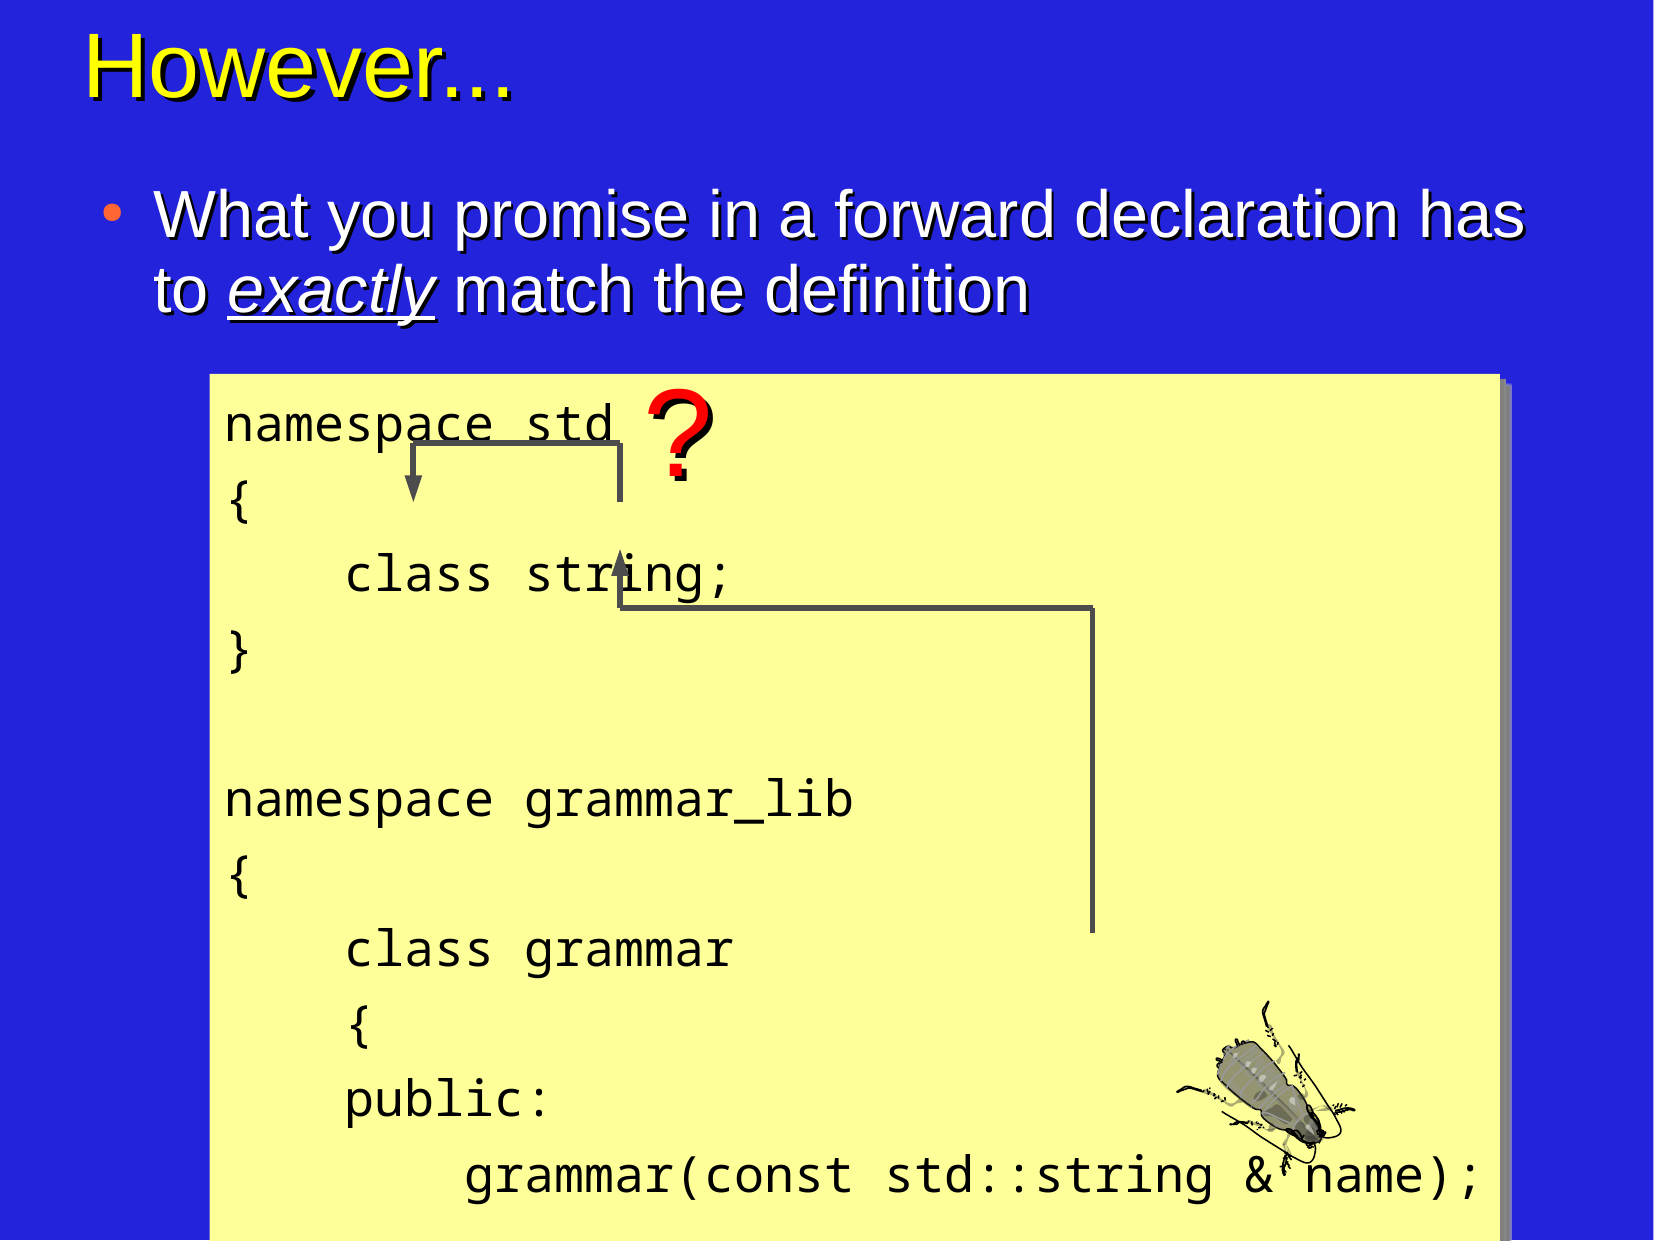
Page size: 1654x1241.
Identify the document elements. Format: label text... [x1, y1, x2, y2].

text_box [1273, 1034, 1285, 1064]
text_box [1222, 1046, 1233, 1054]
text_box [1266, 1088, 1302, 1123]
text_box ? [628, 343, 728, 509]
text_box [1295, 1114, 1324, 1144]
text_box [1298, 1078, 1304, 1085]
text_box [1261, 1114, 1292, 1133]
text_box [1282, 1134, 1292, 1154]
text_box [1313, 1105, 1330, 1112]
text_box [1294, 1086, 1309, 1114]
title However... [82, 2, 1571, 130]
text_box [1218, 1041, 1290, 1112]
text_box namespace std { class string; } namespace grammar_lib { class grammar { public: grammar(const std::string & name); ... }; } [209, 373, 1500, 1241]
list What you promise in a forward declaration has to exactly match the definition [82, 177, 1571, 1182]
